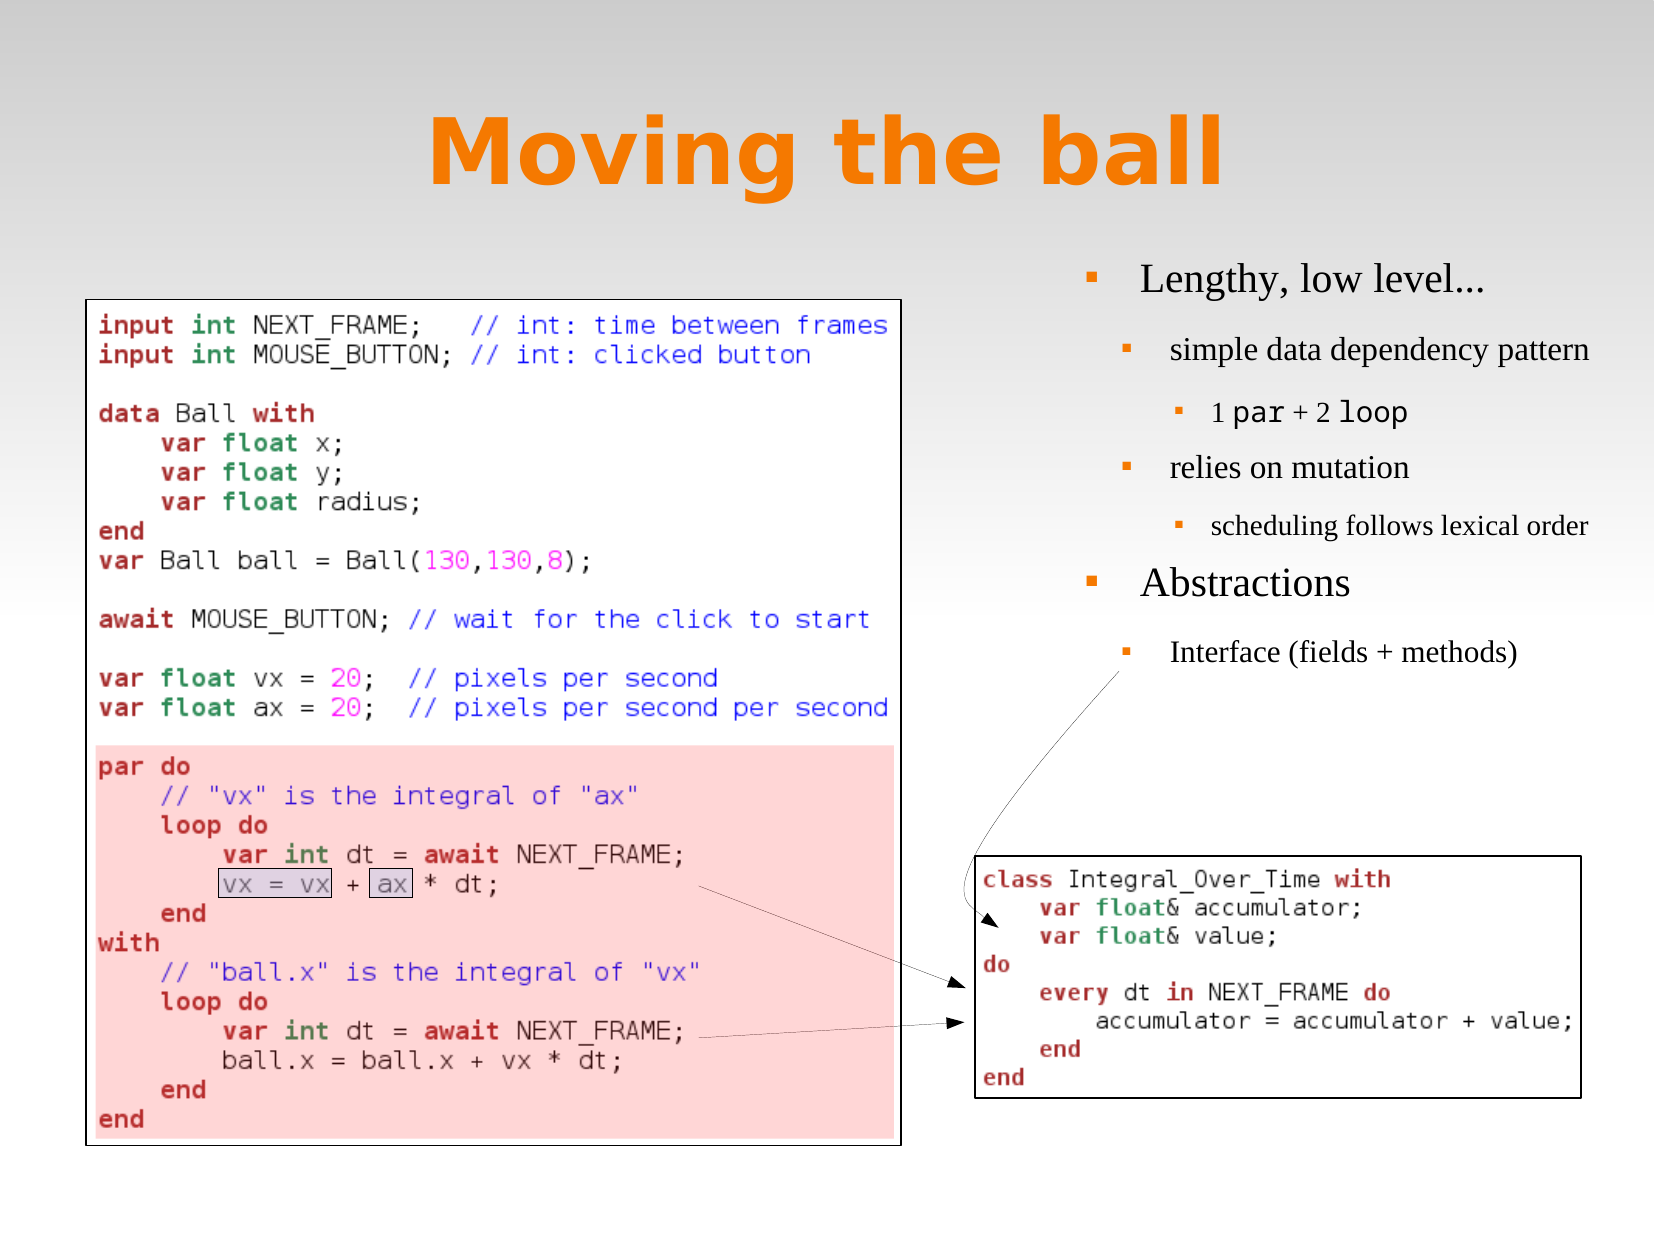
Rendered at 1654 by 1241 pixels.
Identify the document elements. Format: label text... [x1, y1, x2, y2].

text_box [95, 745, 894, 1139]
picture [894, 962, 901, 1026]
list Lengthy, low level... simple data dependency pattern 1 par + 2 loop relies on mutation scheduling follows lexical order Abstractions Interface (fields + methods) [998, 254, 1651, 813]
picture [86, 300, 901, 1145]
title Moving the ball [82, 49, 1571, 257]
picture [975, 856, 1581, 1098]
